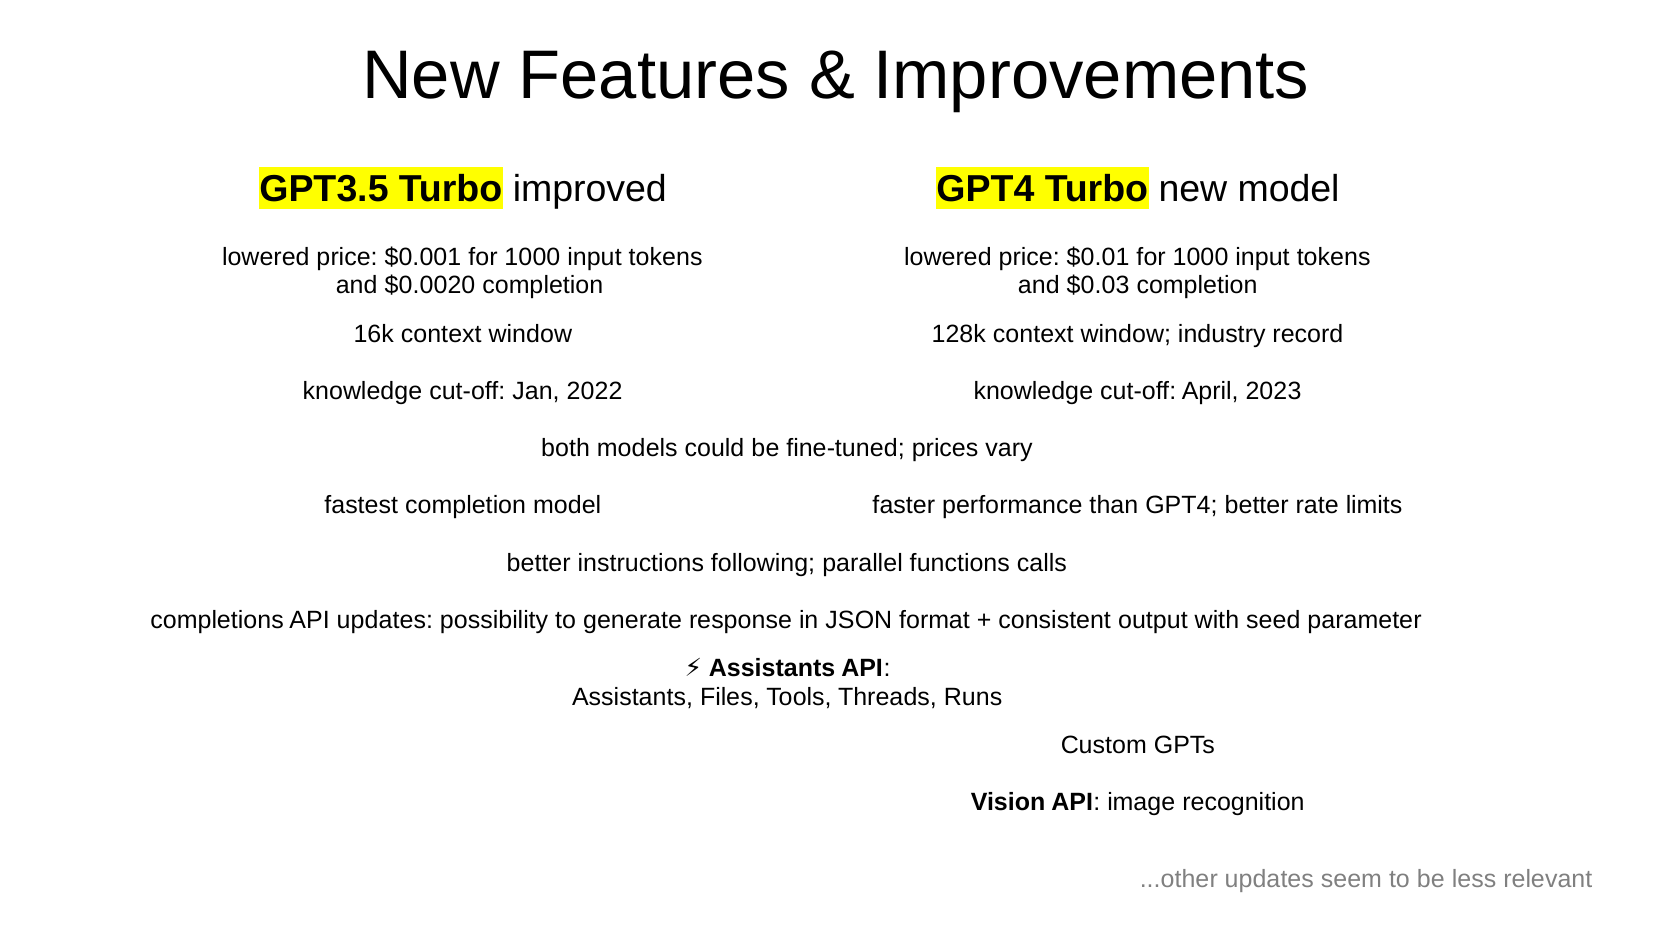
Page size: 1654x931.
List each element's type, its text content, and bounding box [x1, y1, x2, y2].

table_cell [113, 773, 814, 830]
title New Features & Improvements [82, 36, 1571, 114]
table_cell lowered price: $0.01 for 1000 input tokens and $0.03 completion [814, 237, 1463, 305]
table_cell faster performance than GPT4; better rate limits [814, 477, 1463, 534]
table_cell 16k context window [113, 305, 814, 362]
table_cell Vision API: image recognition [814, 773, 1463, 830]
table_cell knowledge cut-off: April, 2023 [814, 362, 1463, 419]
table_cell better instructions following; parallel functions calls [113, 534, 1463, 591]
table_cell 128k context window; industry record [814, 305, 1463, 362]
table_cell [113, 716, 814, 773]
text_box ...other updates seem to be less relevant [1125, 857, 1609, 901]
table_cell both models could be fine-tuned; prices vary [113, 419, 1463, 477]
table_header GPT4 Turbo new model [814, 161, 1463, 237]
table_cell knowledge cut-off: Jan, 2022 [113, 362, 814, 419]
table_cell fastest completion model [113, 477, 814, 534]
table_header GPT3.5 Turbo improved [113, 161, 814, 237]
table_cell ⚡ Assistants API: Assistants, Files, Tools, Threads, Runs [113, 648, 1463, 716]
table_cell lowered price: $0.001 for 1000 input tokens and $0.0020 completion [113, 237, 814, 305]
table_cell completions API updates: possibility to generate response in JSON format + consistent output with seed parameter [113, 591, 1463, 648]
table_cell Custom GPTs [814, 716, 1463, 773]
